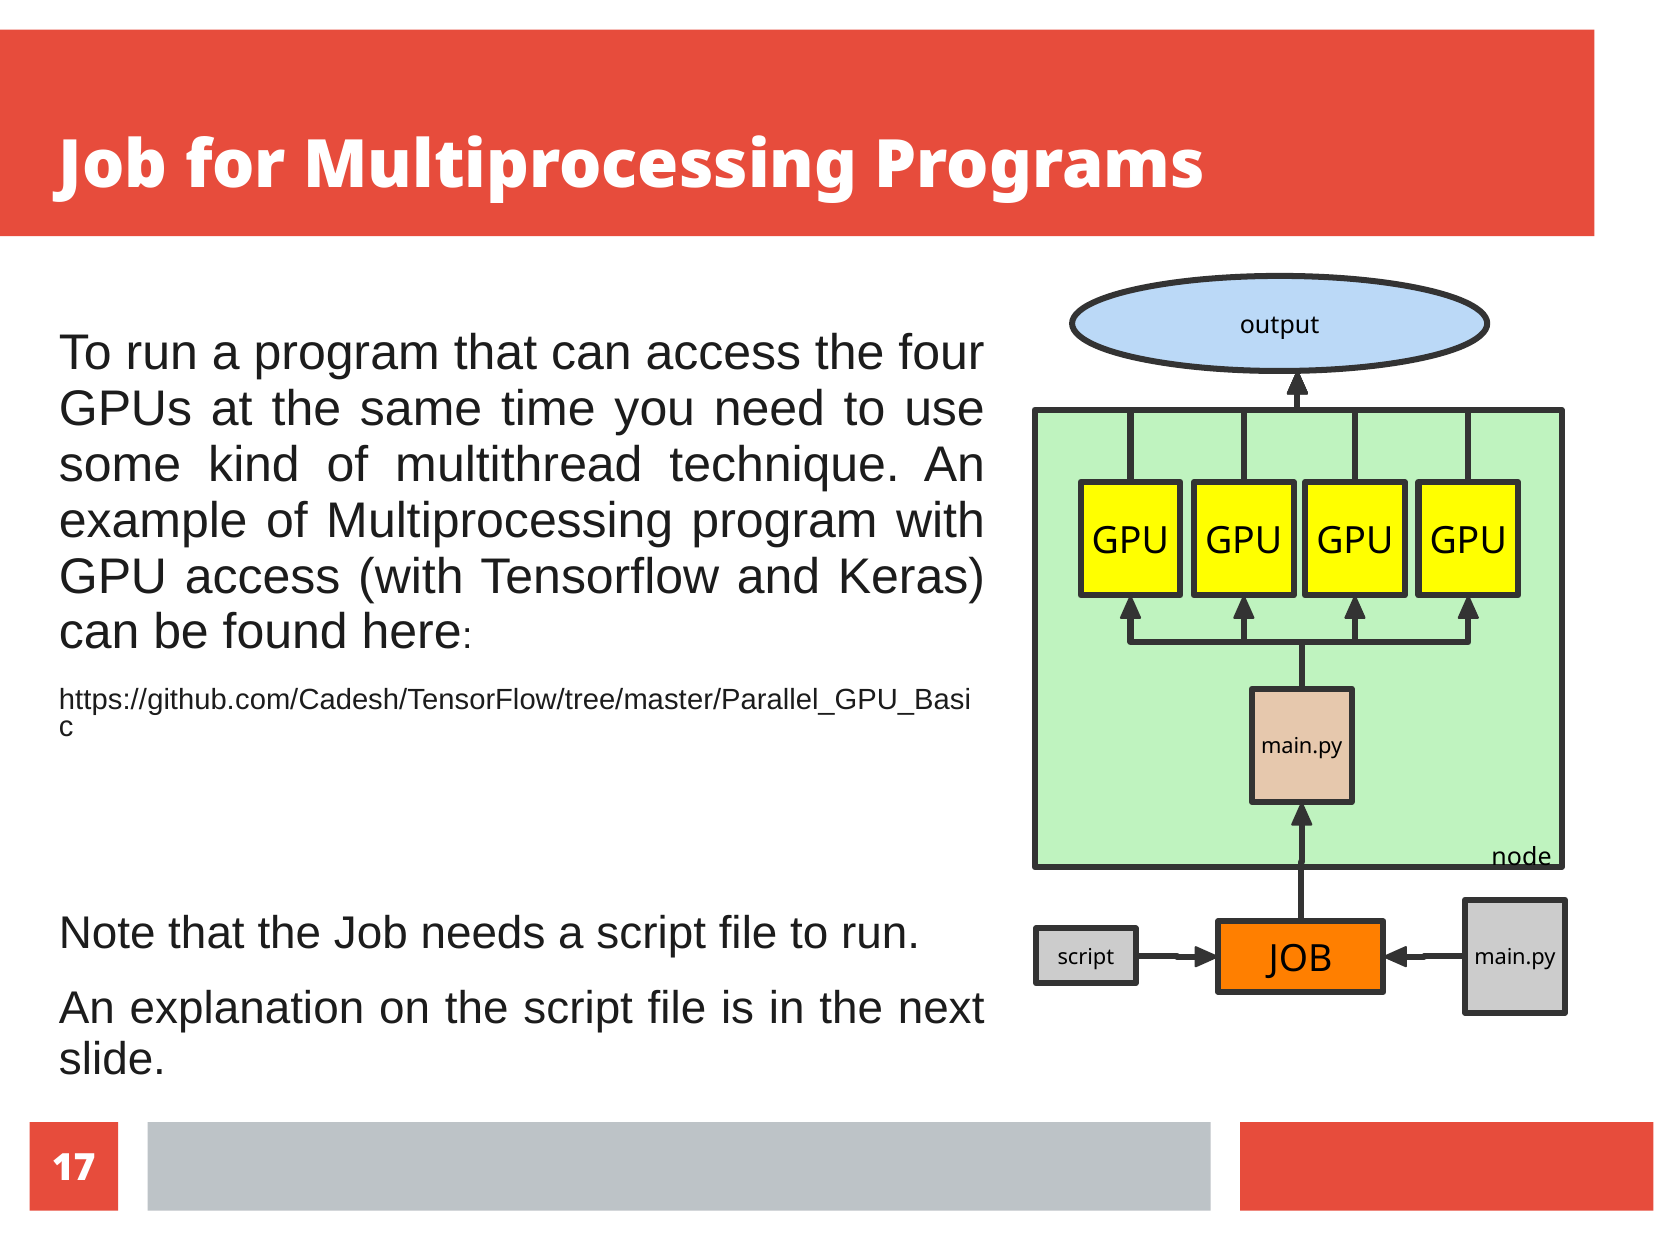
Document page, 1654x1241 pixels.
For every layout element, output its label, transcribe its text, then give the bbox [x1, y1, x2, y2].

title Job for Multiprocessing Programs [59, 59, 1595, 207]
text_box script [1036, 928, 1136, 984]
text_box main.py [1251, 688, 1352, 803]
text_box [1132, 415, 1242, 639]
text_box output [1072, 275, 1488, 371]
text_box GPU [1080, 482, 1181, 596]
text_box [1246, 415, 1353, 639]
text_box node [1476, 831, 1569, 876]
text_box GPU [1418, 482, 1519, 596]
text_box GPU [1305, 482, 1405, 596]
text_box JOB [1218, 921, 1384, 992]
text_box [1034, 409, 1300, 868]
text_box main.py [1465, 899, 1565, 1013]
text_box GPU [1194, 482, 1294, 596]
text_box [1357, 415, 1466, 639]
list To run a program that can access the four GPUs at the same time you need to use some kind of multithread technique. An example of Multiprocessing program with GPU access (with Tensorflow and Keras) can be found here: https://github.com/Cadesh/TensorFlow/tree/master/Parallel_GPU_Basic Note that the Job needs a script file to run. An explanation on the script file is in the next slide. [59, 324, 986, 1093]
text_box [1304, 409, 1562, 868]
